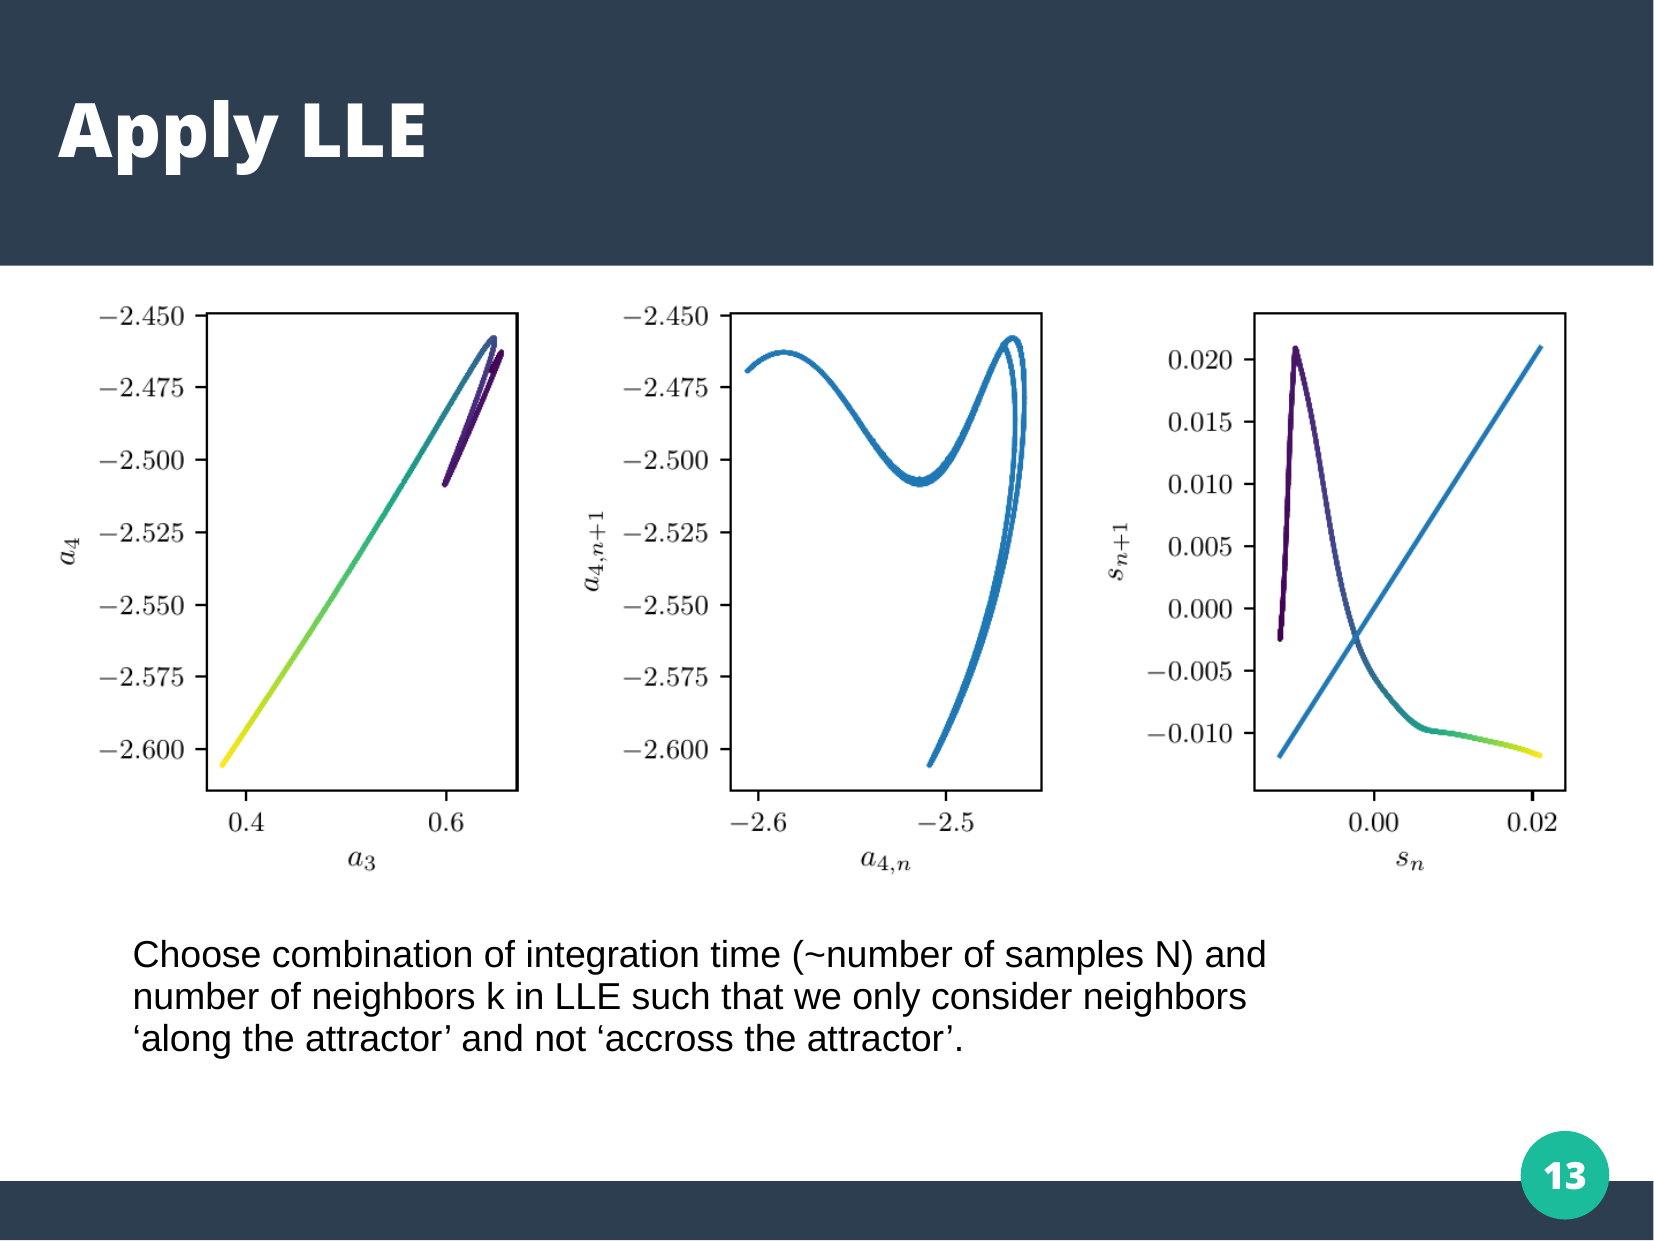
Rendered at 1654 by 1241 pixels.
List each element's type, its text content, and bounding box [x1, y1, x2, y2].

text_box Choose combination of integration time (~number of samples N) and number of neighbors k in LLE such that we only consider neighbors ‘along the attractor’ and not ‘accross the attractor’. [117, 925, 1293, 1067]
title Apply LLE [59, 49, 1595, 207]
picture [55, 303, 1570, 876]
